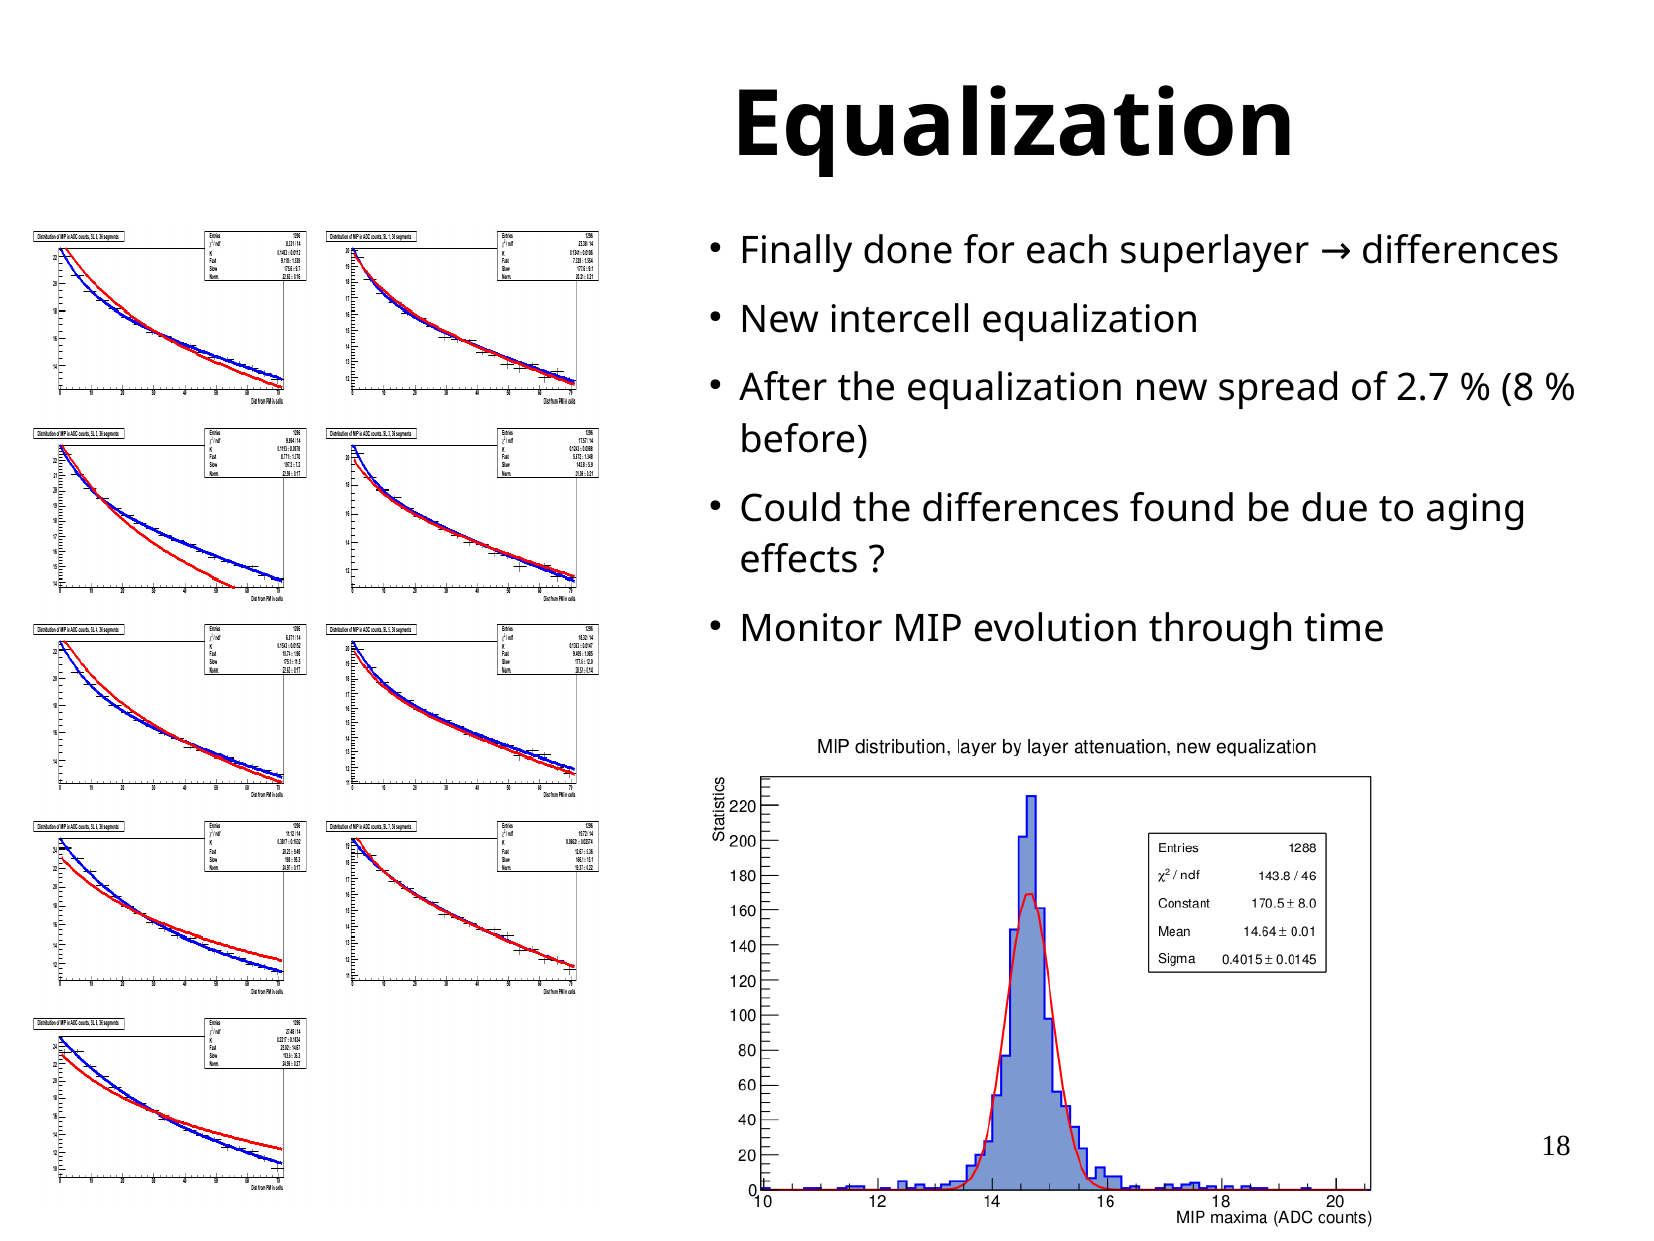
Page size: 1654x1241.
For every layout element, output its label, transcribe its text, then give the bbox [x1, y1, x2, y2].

title Equalization [270, 15, 1654, 223]
picture [25, 222, 610, 1206]
list Finally done for each superlayer → differences New intercell equalization After the equalization new spread of 2.7 % (8 % before) Could the differences found be due to aging effects ? Monitor MIP evolution through time [698, 222, 1583, 661]
picture [684, 725, 1446, 1241]
